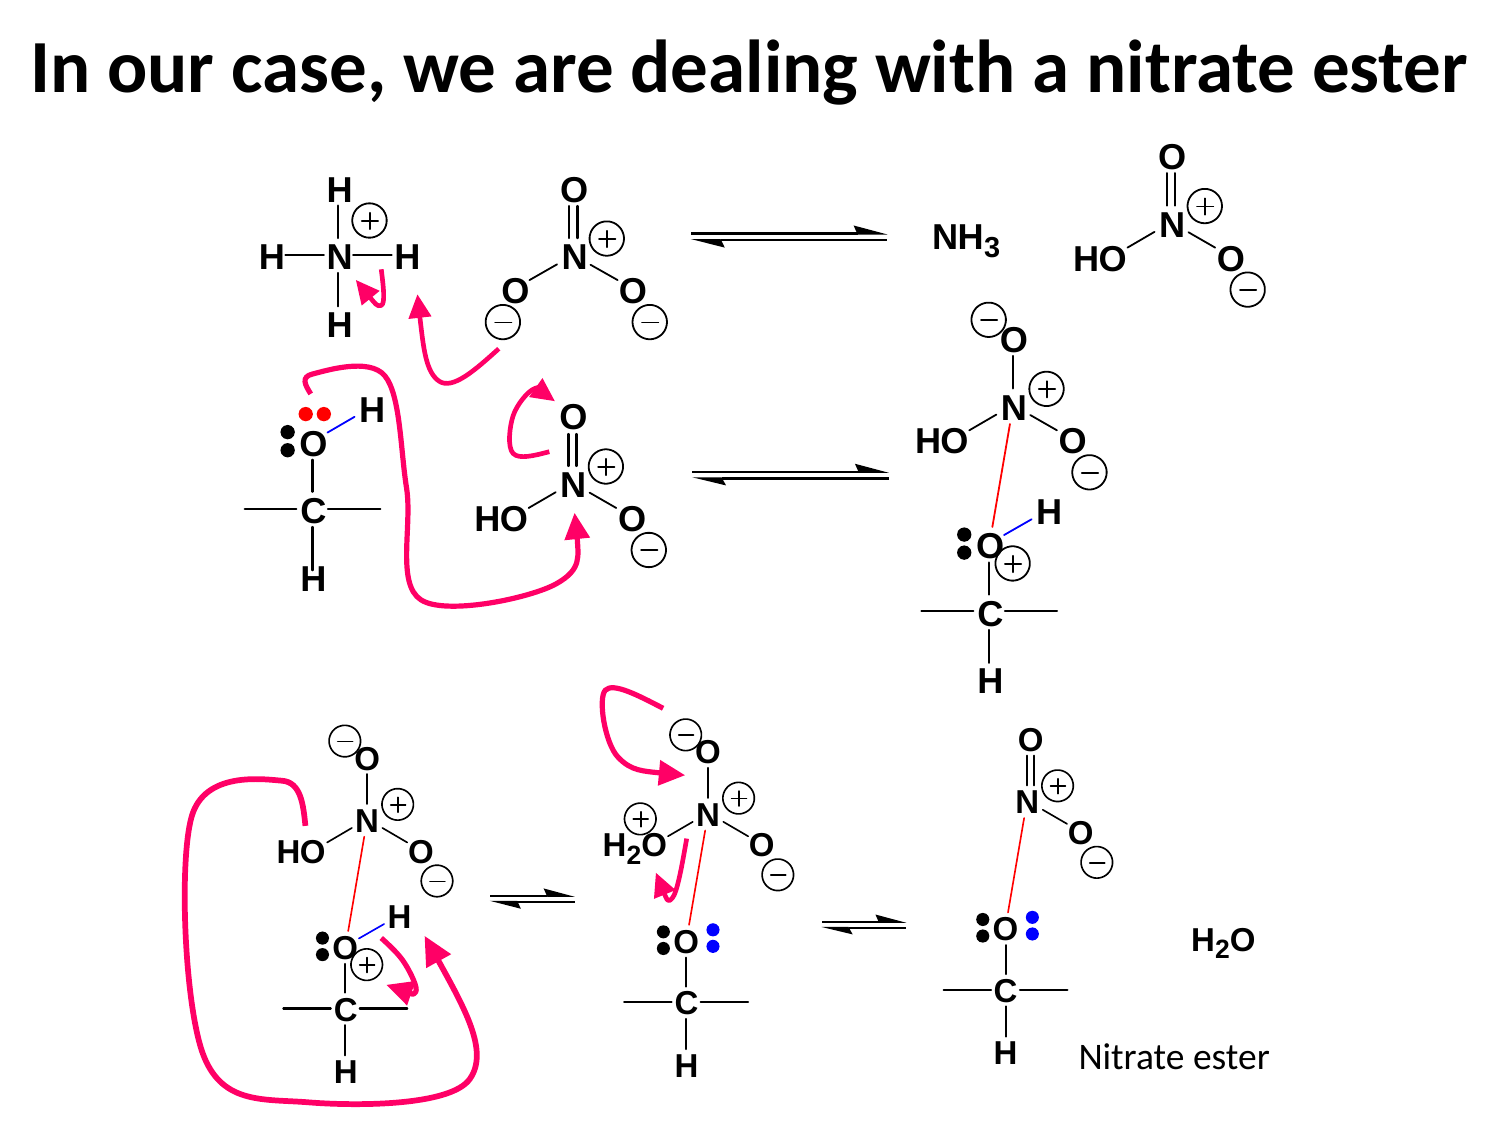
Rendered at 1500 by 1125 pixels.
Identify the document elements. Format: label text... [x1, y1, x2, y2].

picture [275, 712, 1259, 1088]
picture [237, 137, 1273, 698]
text_box Nitrate ester [1259, 1024, 1285, 1085]
chart [651, 137, 1274, 699]
title In our case, we are dealing with a nitrate ester [0, 0, 1500, 125]
